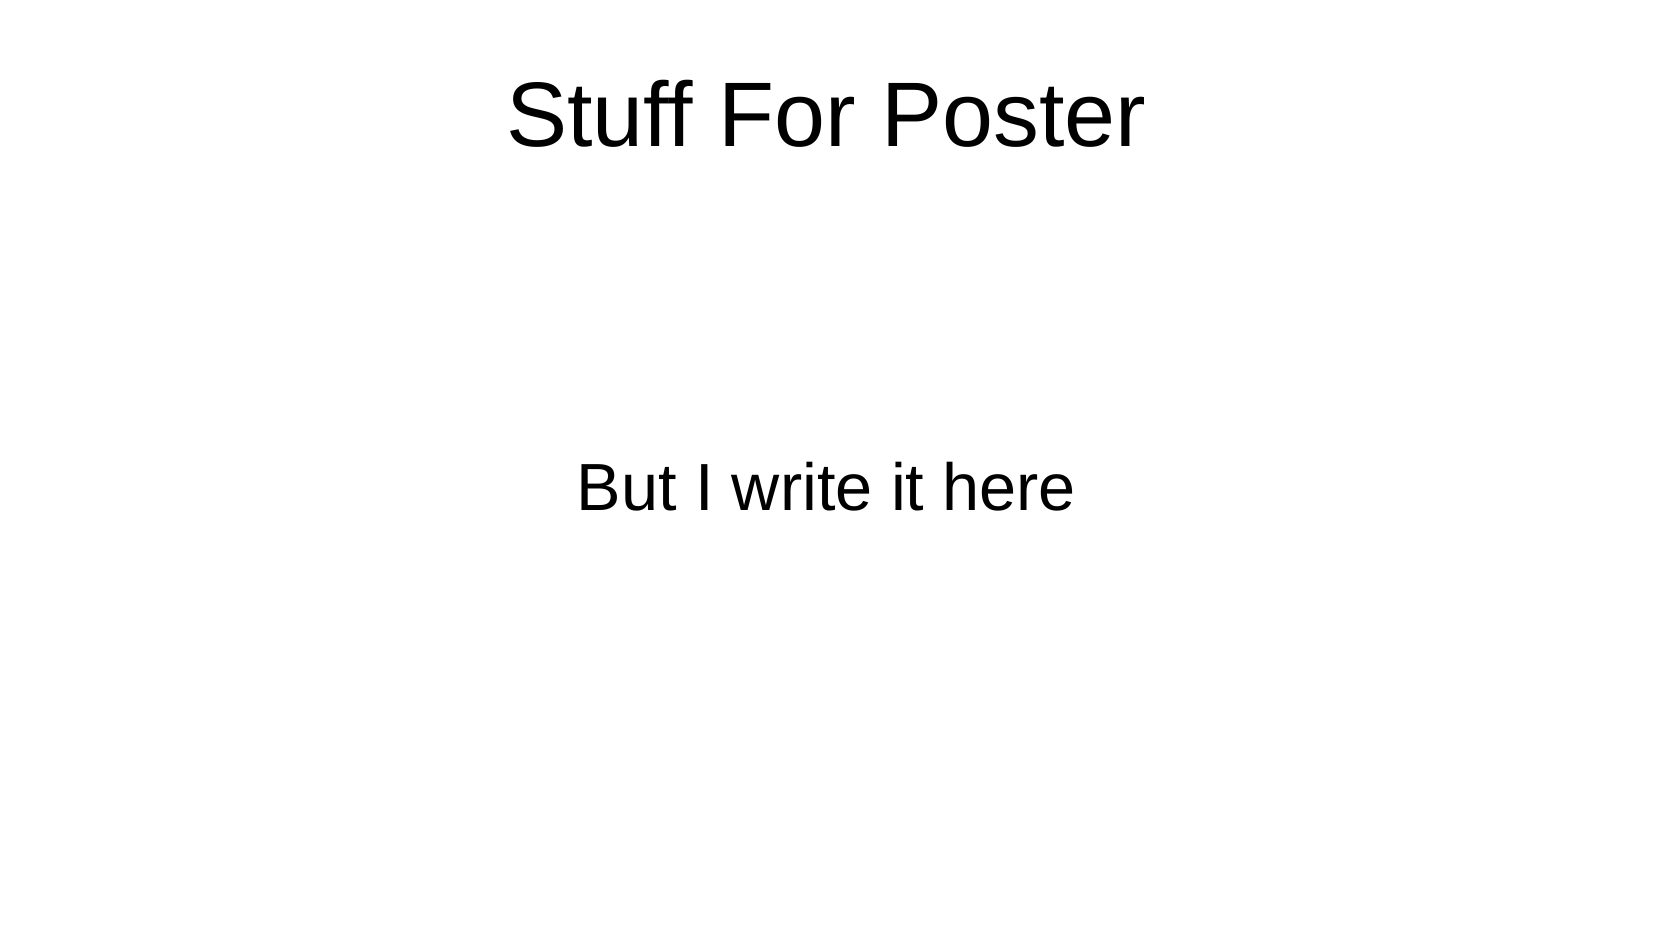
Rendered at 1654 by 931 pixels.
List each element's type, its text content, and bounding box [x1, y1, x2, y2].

subtitle But I write it here [82, 217, 1571, 758]
title Stuff For Poster [82, 37, 1571, 193]
